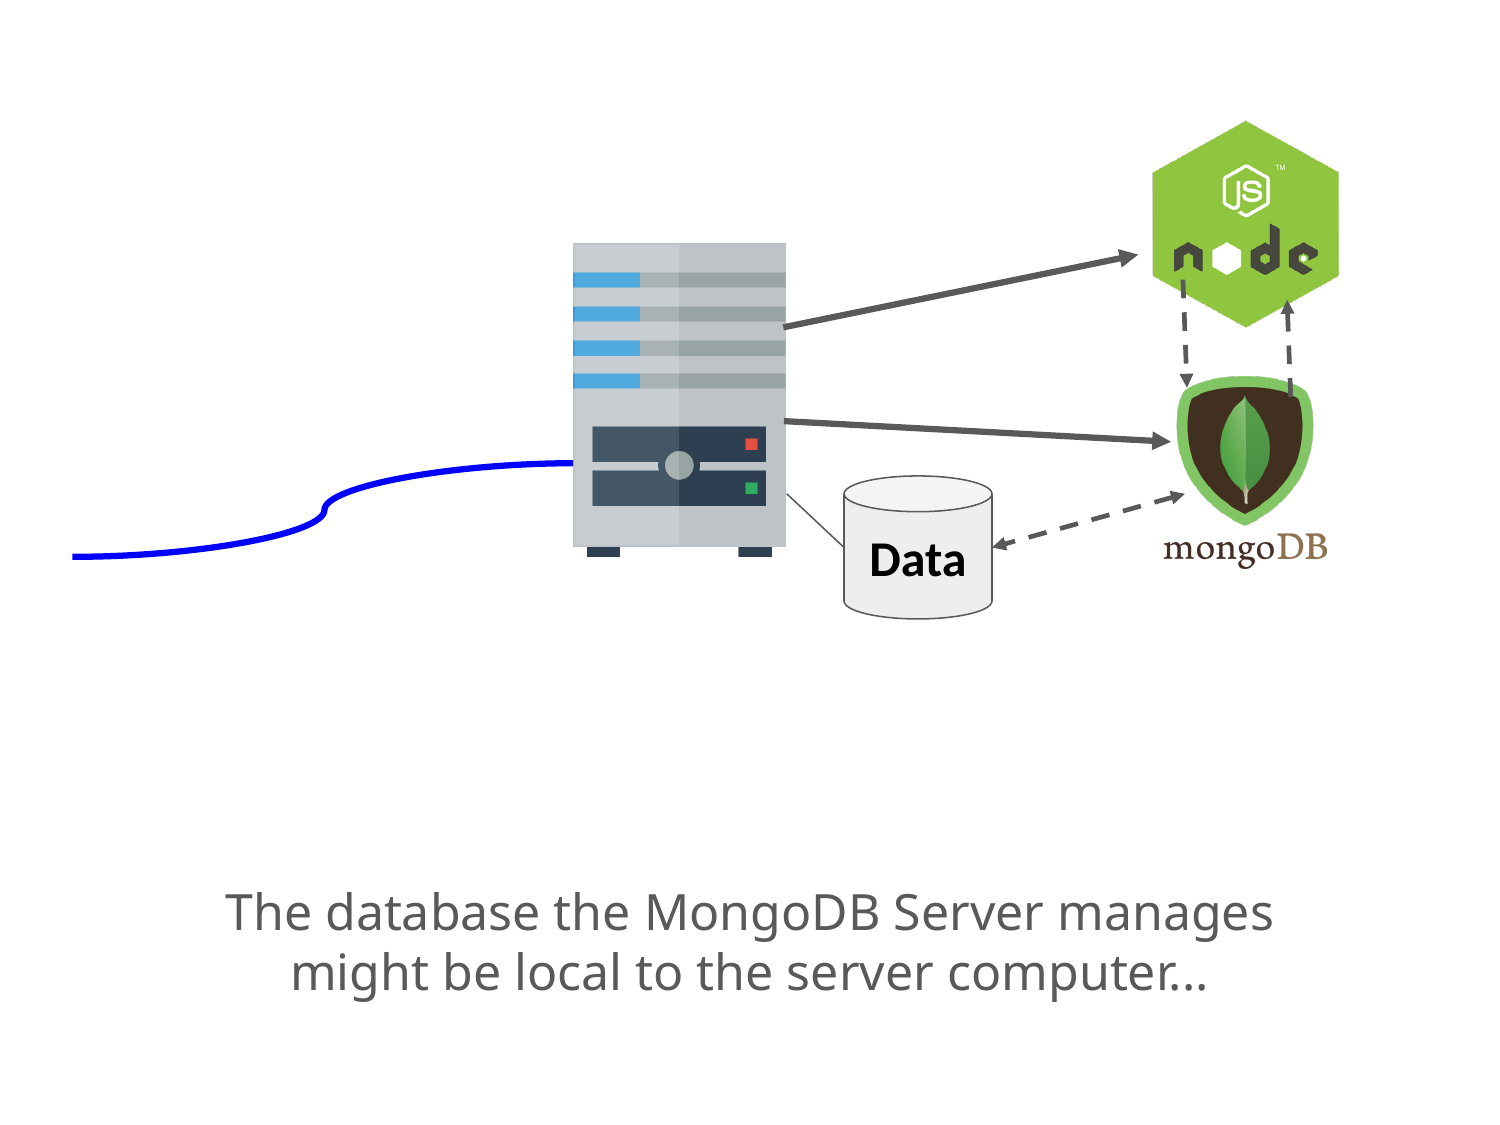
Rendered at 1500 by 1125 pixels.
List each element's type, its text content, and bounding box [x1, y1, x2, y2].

picture [509, 236, 845, 572]
text_box Data [844, 494, 993, 619]
picture [1138, 348, 1352, 598]
picture [1138, 118, 1352, 331]
list The database the MongoDB Server manages might be local to the server computer... [148, 865, 1352, 1044]
